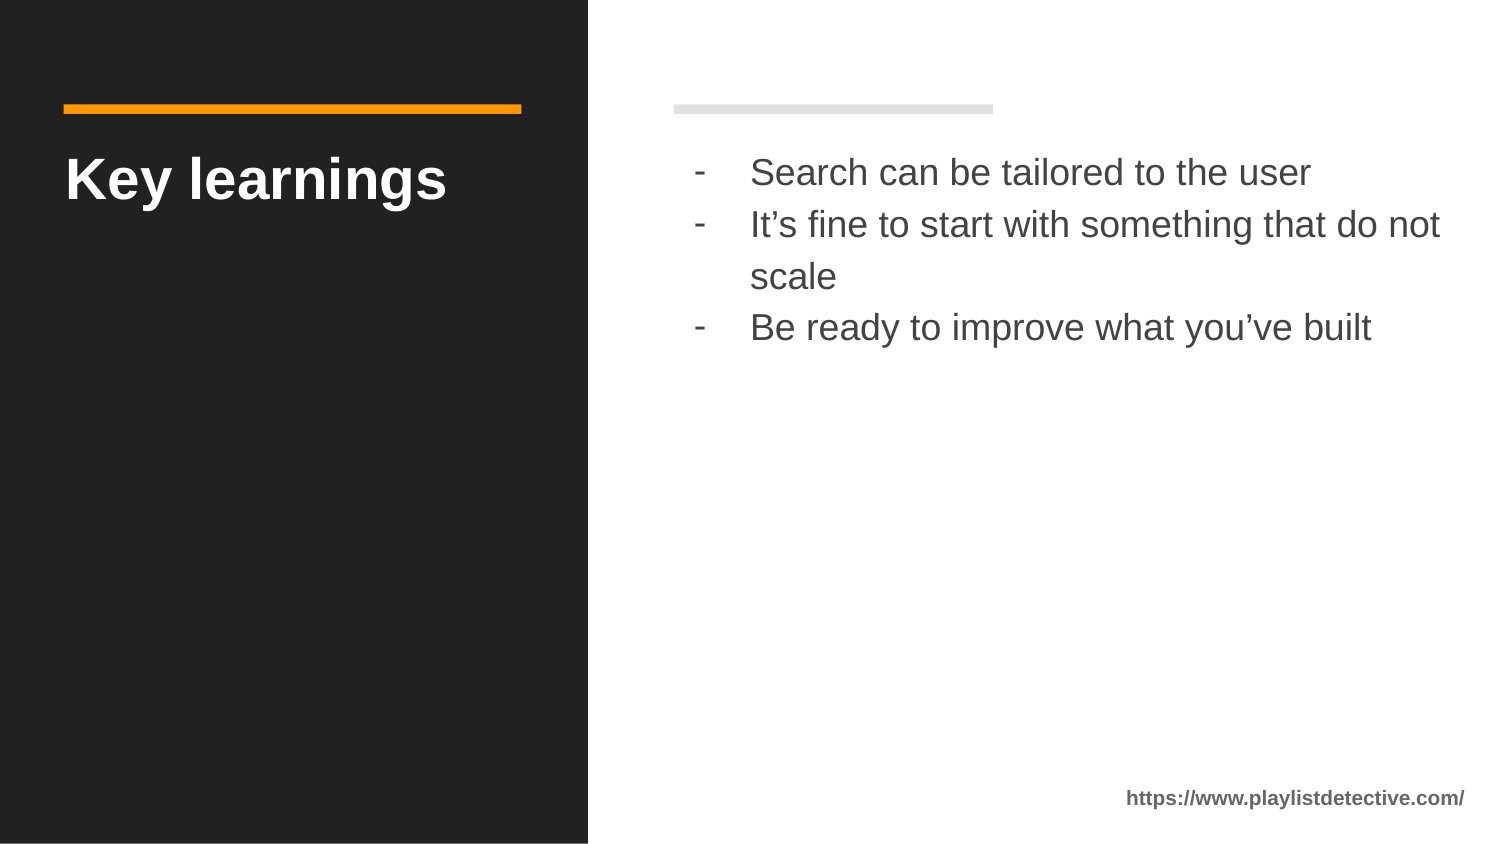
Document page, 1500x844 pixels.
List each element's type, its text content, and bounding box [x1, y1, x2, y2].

slide_number https://www.playlistdetective.com/ [1016, 764, 1480, 830]
list Search can be tailored to the user It’s fine to start with something that do not scale Be ready to improve what you’ve built [659, 126, 1467, 752]
title Key learnings [50, 126, 521, 743]
